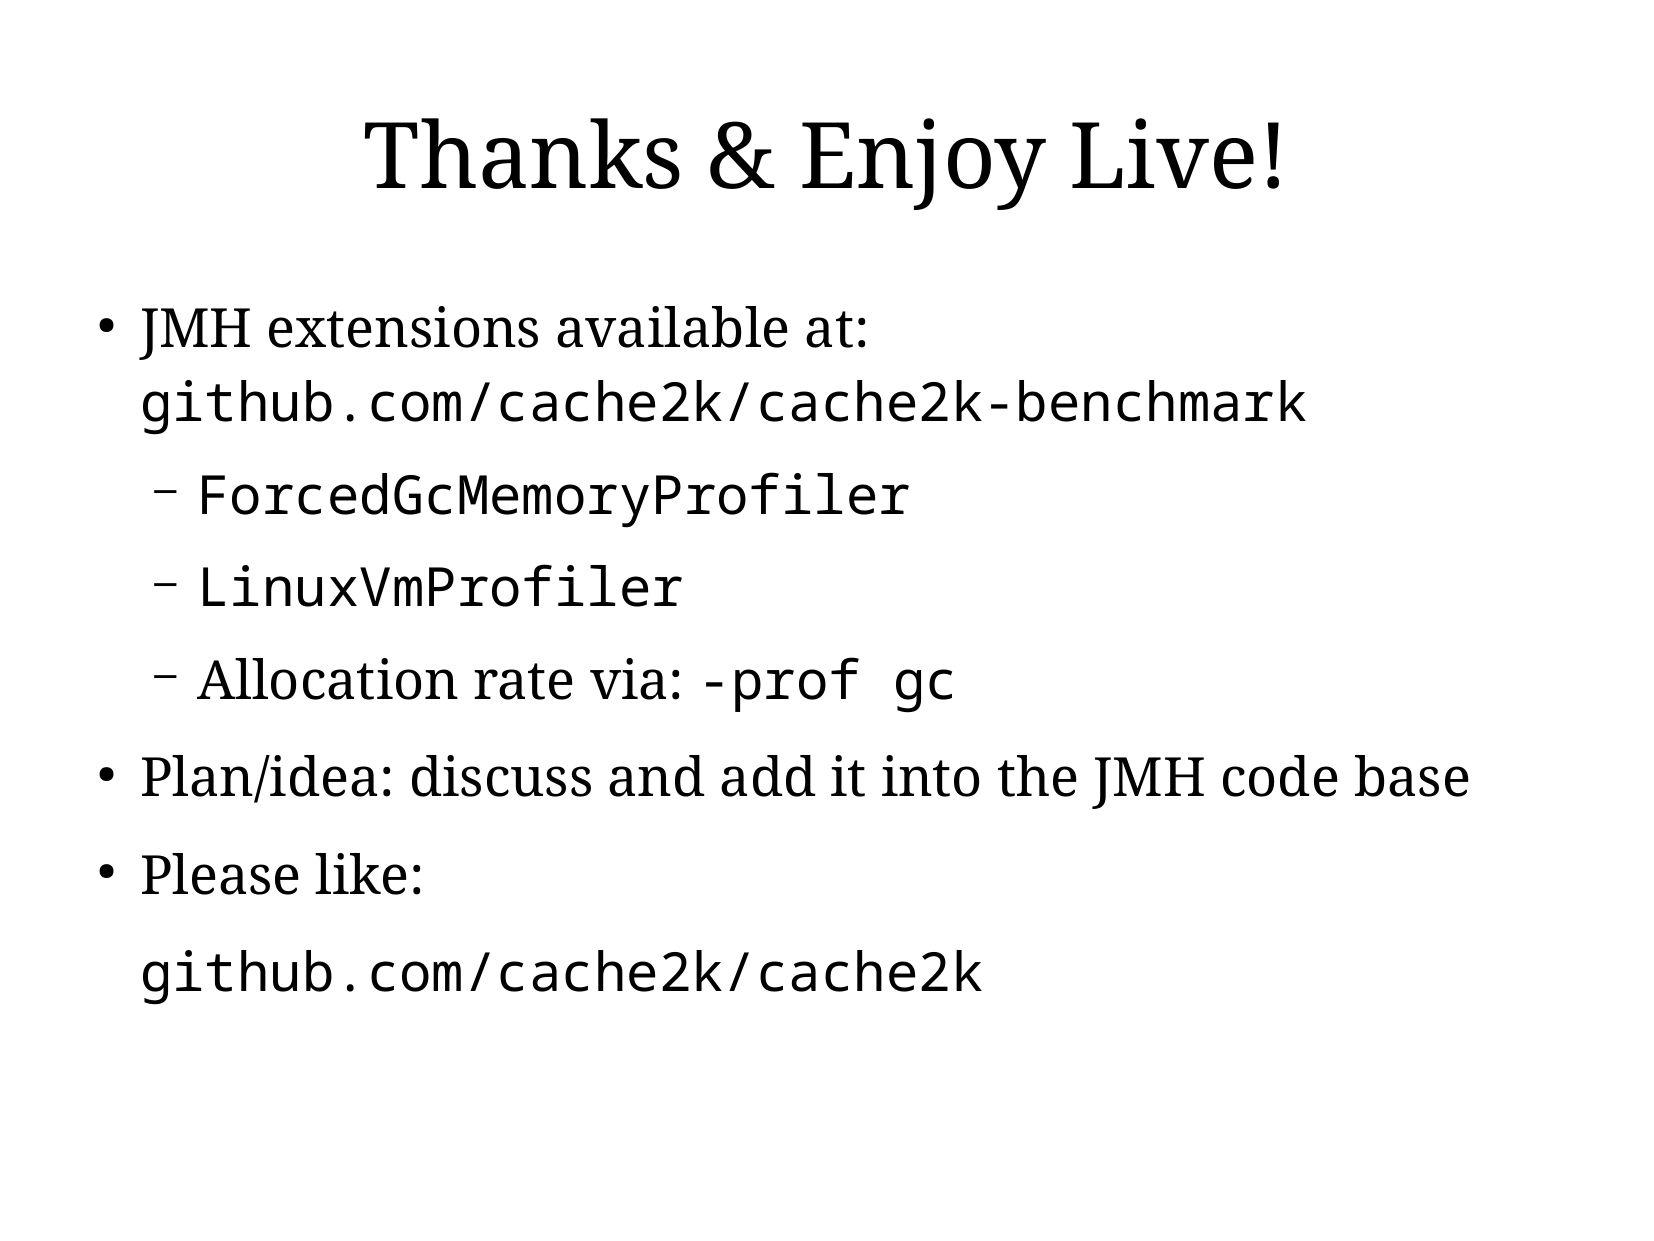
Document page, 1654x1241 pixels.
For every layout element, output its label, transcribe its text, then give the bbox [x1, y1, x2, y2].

list JMH extensions available at: github.com/cache2k/cache2k-benchmark ForcedGcMemoryProfiler LinuxVmProfiler Allocation rate via: -prof gc Plan/idea: discuss and add it into the JMH code base Please like: github.com/cache2k/cache2k [82, 290, 1571, 1010]
title Thanks & Enjoy Live! [82, 49, 1571, 257]
